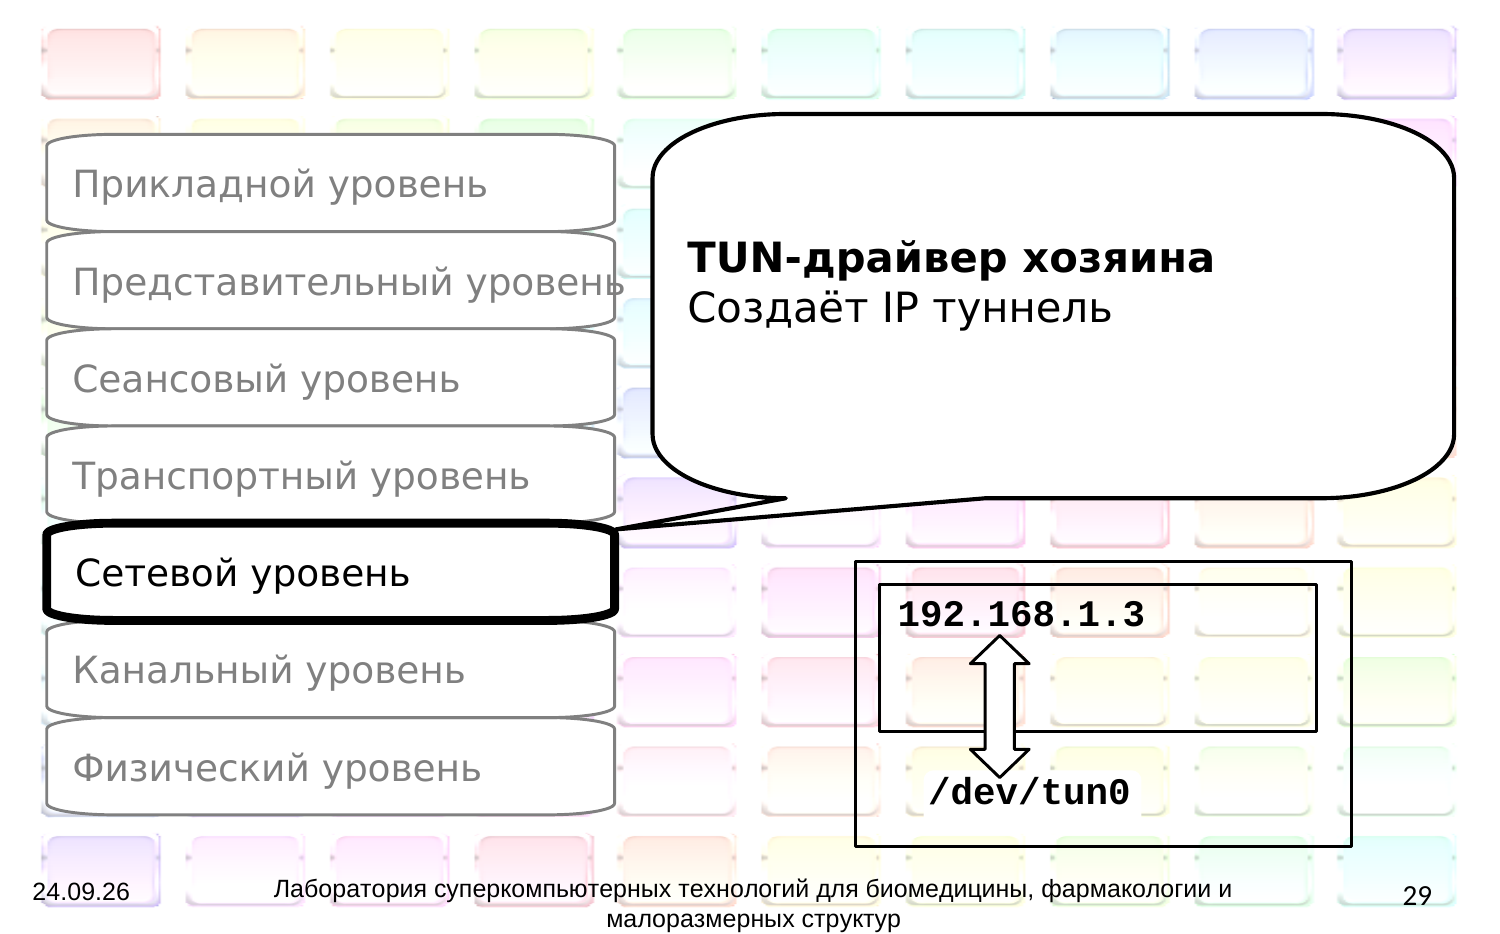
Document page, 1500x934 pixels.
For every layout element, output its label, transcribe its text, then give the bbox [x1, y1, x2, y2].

text_box Транспортный уровень [46, 425, 615, 523]
text_box [970, 635, 1030, 778]
text_box Канальный уровень [46, 620, 615, 718]
text_box Физический уровень [46, 718, 615, 815]
text_box <номер> [1387, 868, 1473, 918]
text_box Представительный уровень [46, 231, 615, 329]
text_box TUN-драйвер хозяина Создаёт IP туннель [615, 113, 1455, 530]
text_box 192.168.1.3 [893, 592, 1150, 632]
text_box Прикладной уровень [46, 134, 615, 232]
text_box Сетевой уровень [46, 523, 615, 621]
text_box /dev/tun0 [923, 770, 1142, 833]
text_box Лаборатория суперкомпьютерных технологий для биомедицины, фармакологии и малоразмерных структур [171, 864, 1338, 915]
text_box Сеансовый уровень [46, 328, 615, 426]
text_box 11.03.12 [17, 868, 184, 918]
picture [0, 0, 1500, 934]
